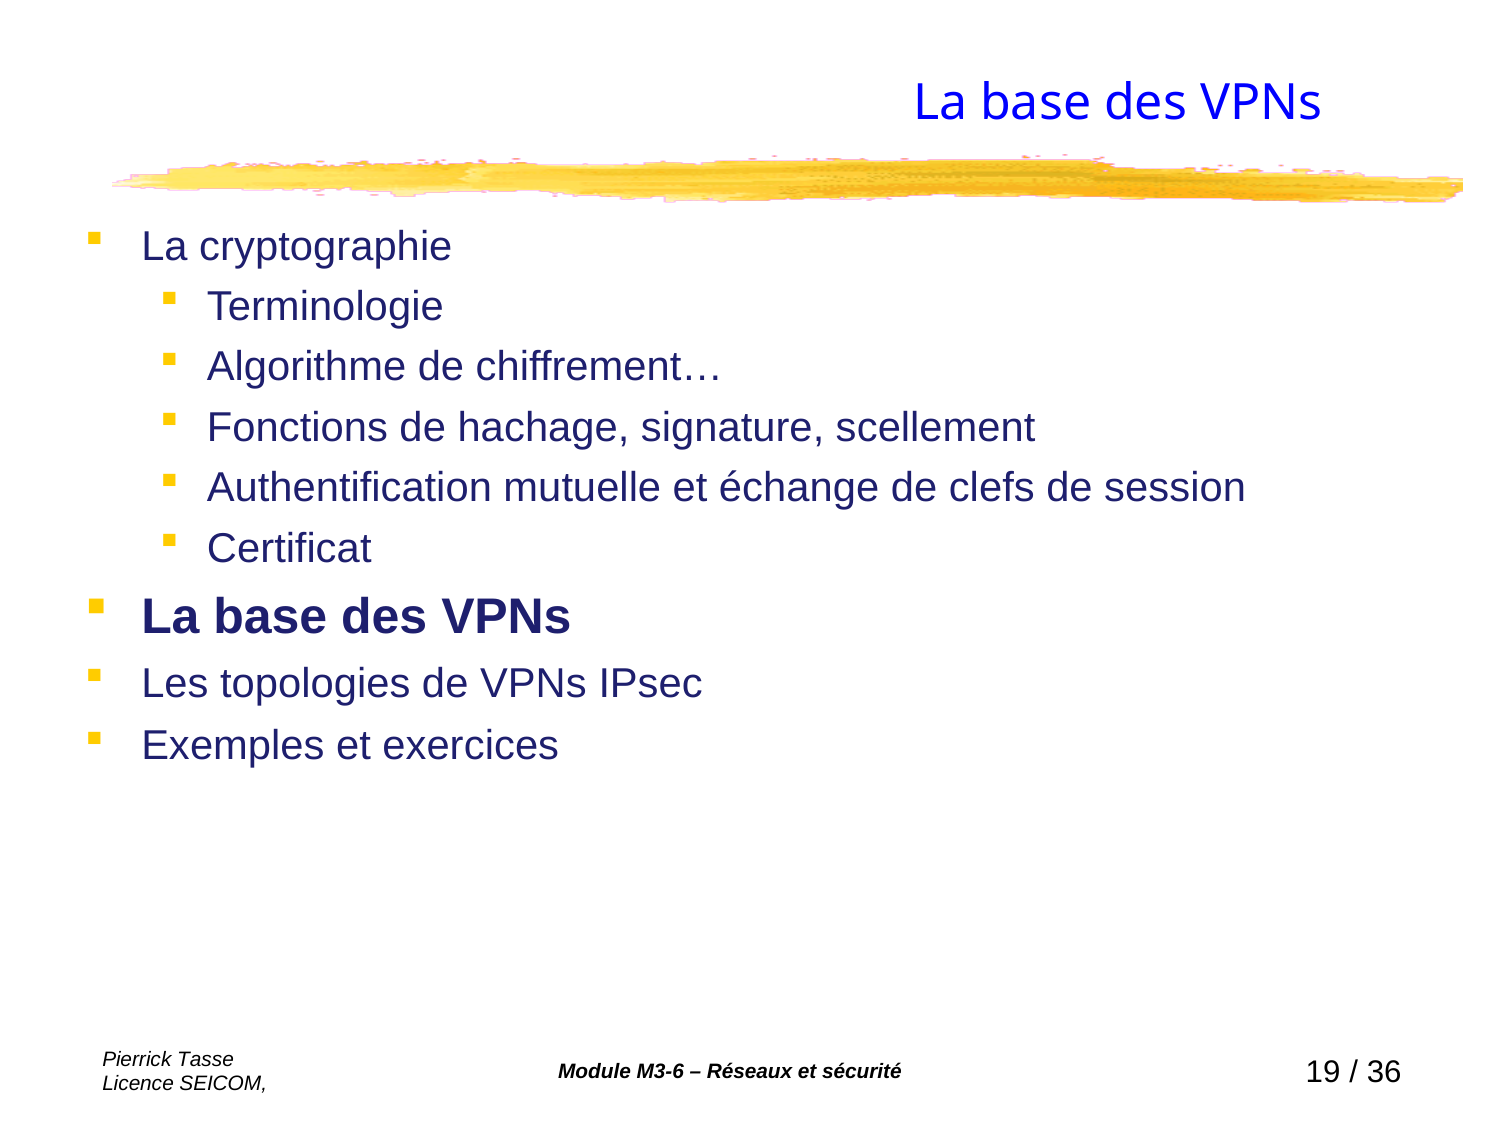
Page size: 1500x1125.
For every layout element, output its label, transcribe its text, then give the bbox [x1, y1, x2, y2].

list La cryptographie Terminologie Algorithme de chiffrement… Fonctions de hachage, signature, scellement Authentification mutuelle et échange de clefs de session Certificat La base des VPNs Les topologies de VPNs IPsec Exemples et exercices [69, 210, 1412, 1016]
picture [112, 149, 1463, 213]
title La base des VPNs [62, 37, 1338, 138]
